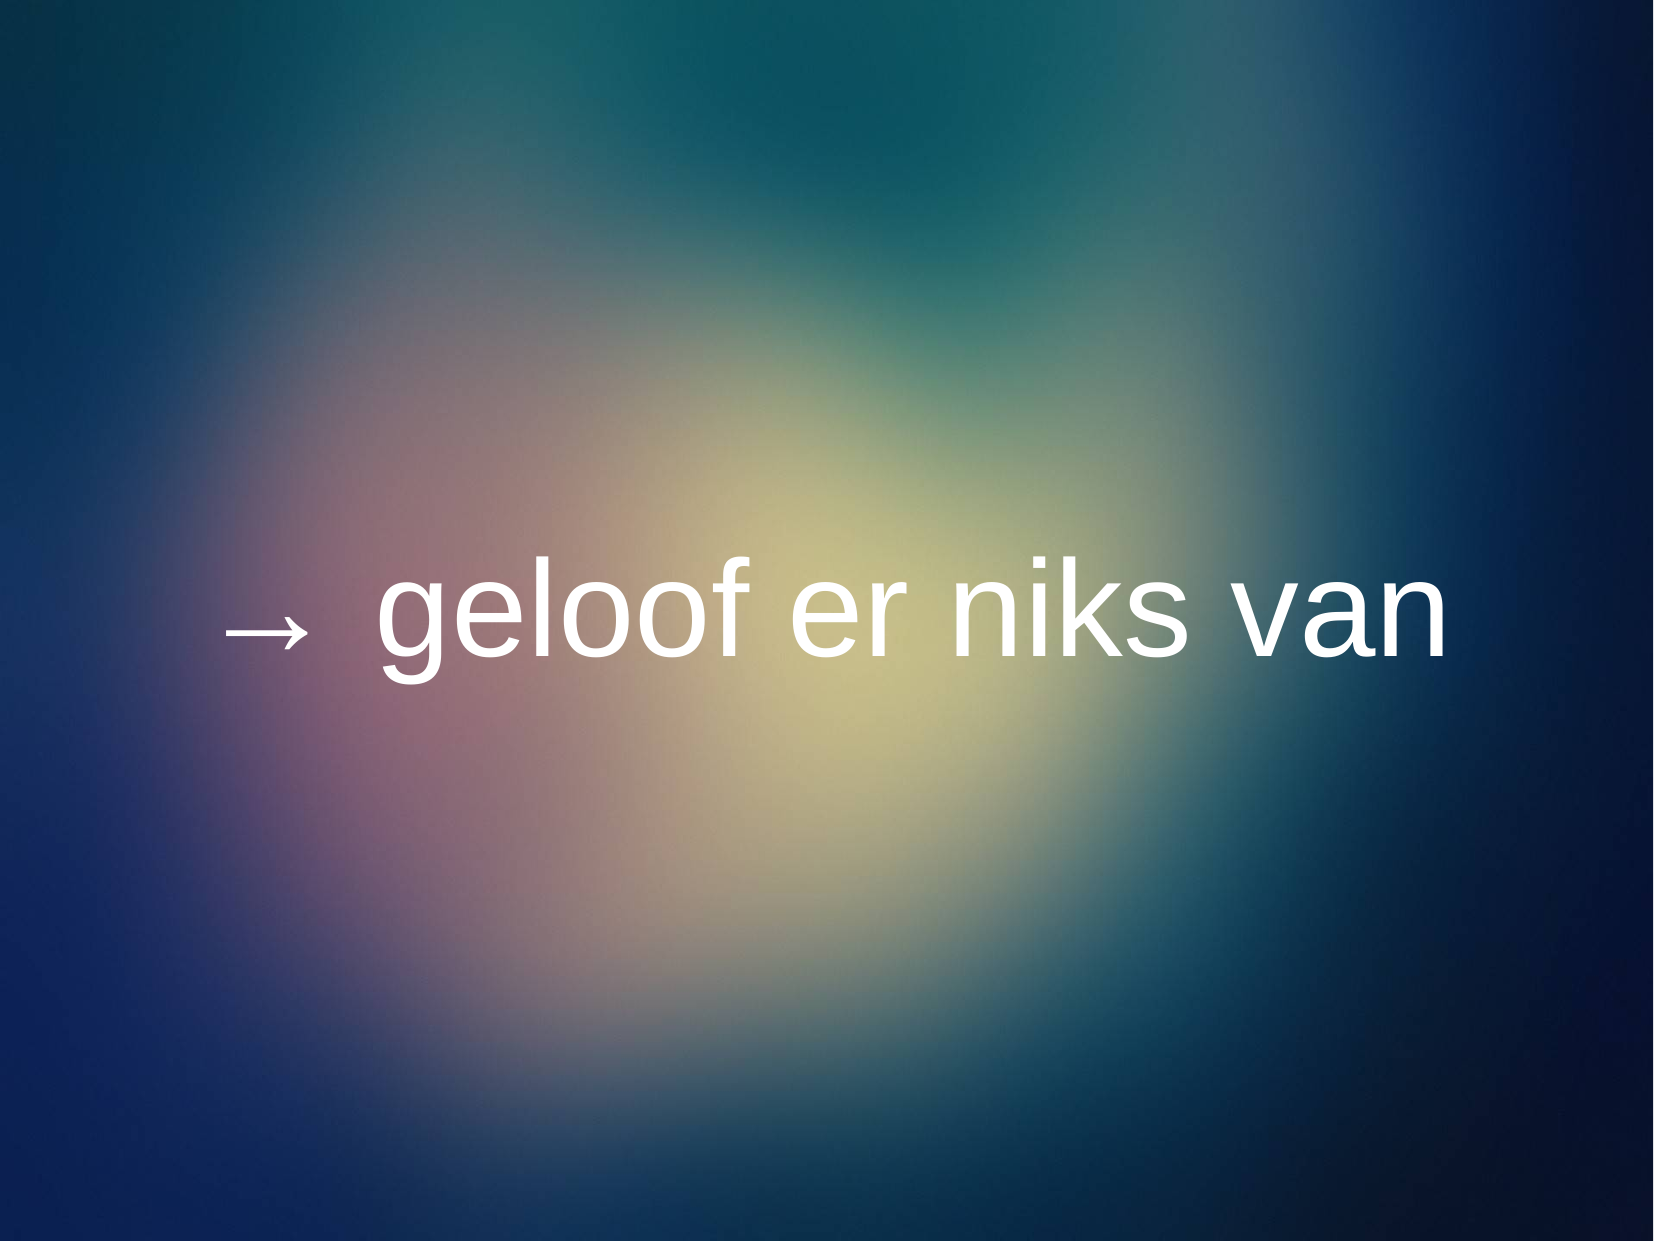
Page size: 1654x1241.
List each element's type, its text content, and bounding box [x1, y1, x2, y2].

text_box → geloof er niks van [61, 525, 1591, 848]
picture [0, 0, 1654, 1241]
